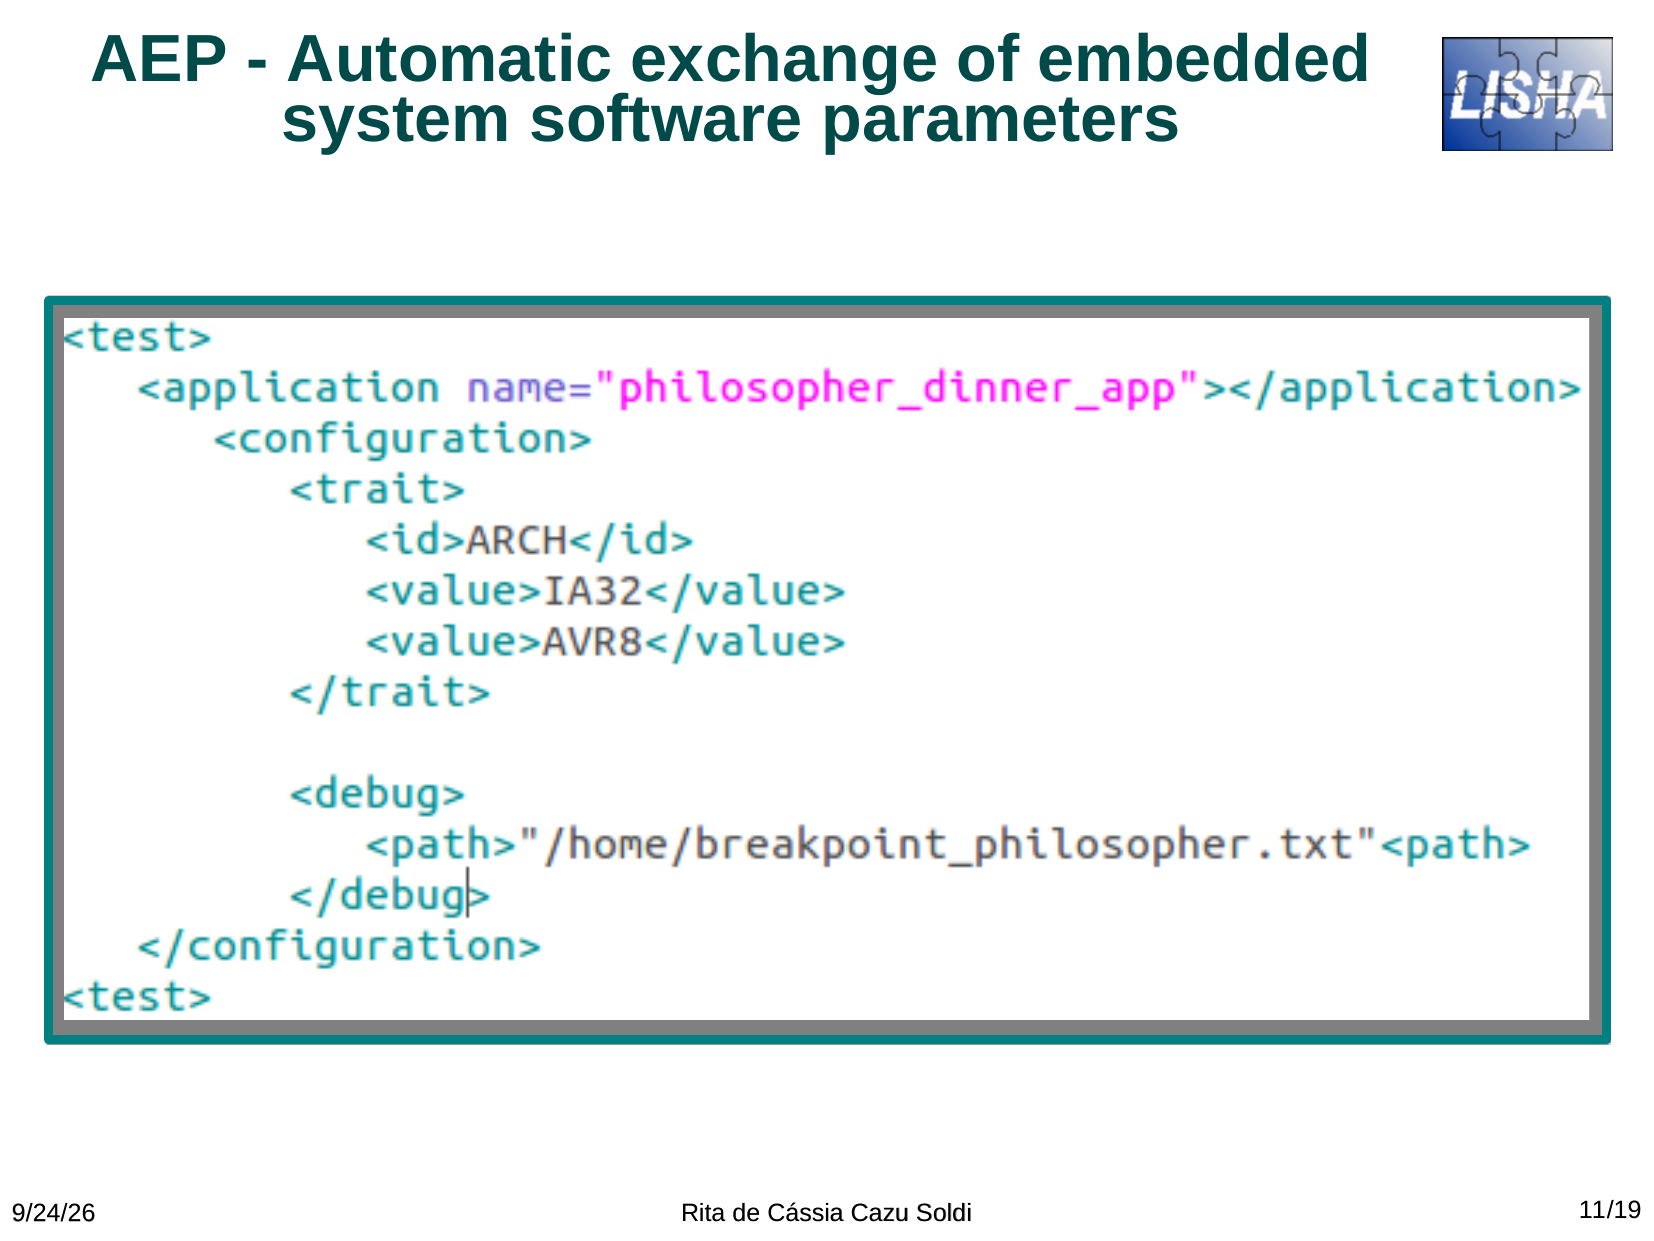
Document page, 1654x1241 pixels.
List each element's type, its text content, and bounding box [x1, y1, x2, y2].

text_box [48, 300, 1607, 1040]
picture [64, 318, 1589, 1020]
title AEP - Automatic exchange of embedded system software parameters [37, 16, 1426, 172]
picture [1442, 37, 1613, 151]
